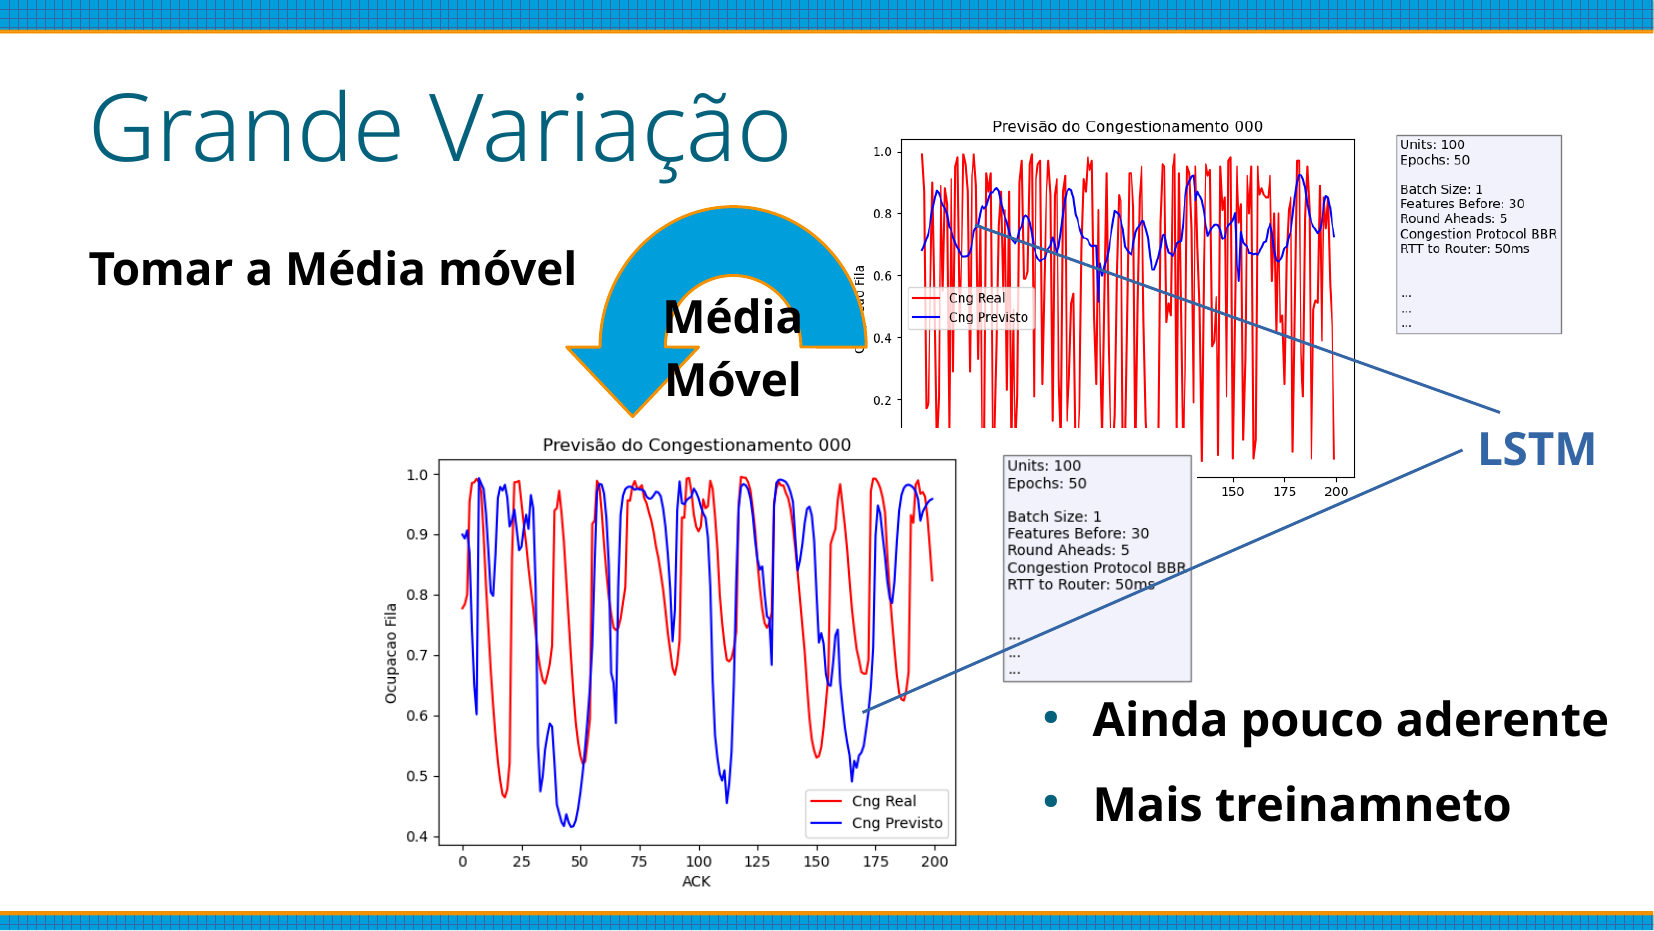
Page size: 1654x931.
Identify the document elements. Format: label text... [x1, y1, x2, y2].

text_box LSTM [1425, 412, 1651, 482]
list Tomar a Média móvel [88, 236, 650, 338]
list Ainda pouco aderente Mais treinamneto [1026, 686, 1613, 901]
picture [375, 111, 1566, 901]
title Grande Variação [88, 44, 1565, 207]
text_box Média Móvel [566, 206, 867, 417]
picture [1295, 469, 1566, 526]
